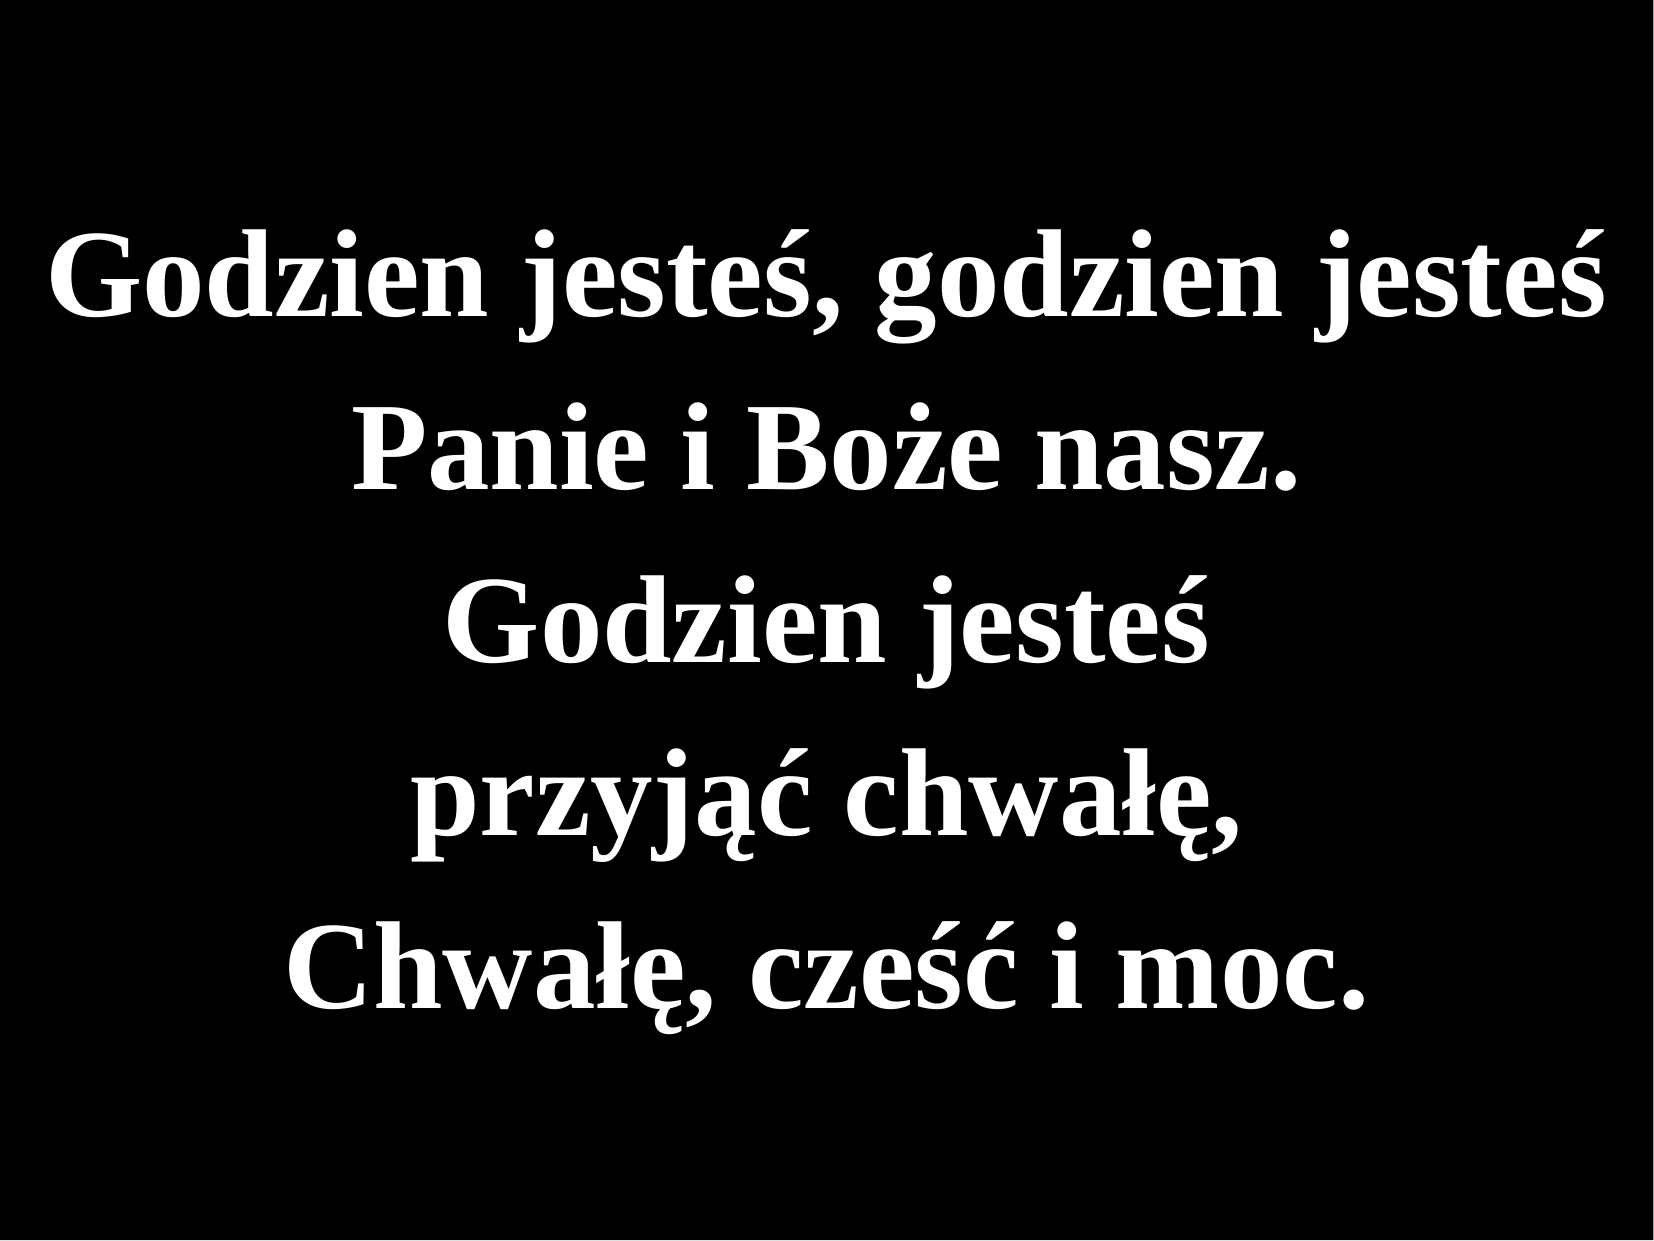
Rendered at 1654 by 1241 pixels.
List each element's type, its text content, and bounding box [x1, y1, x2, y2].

title Godzien jesteś, godzien jesteś ppp Panie i Boże nasz. ppp Godzien jesteś ppp przyjąć chwałę, ppp Chwałę, cześć i moc. [0, 0, 1654, 1241]
